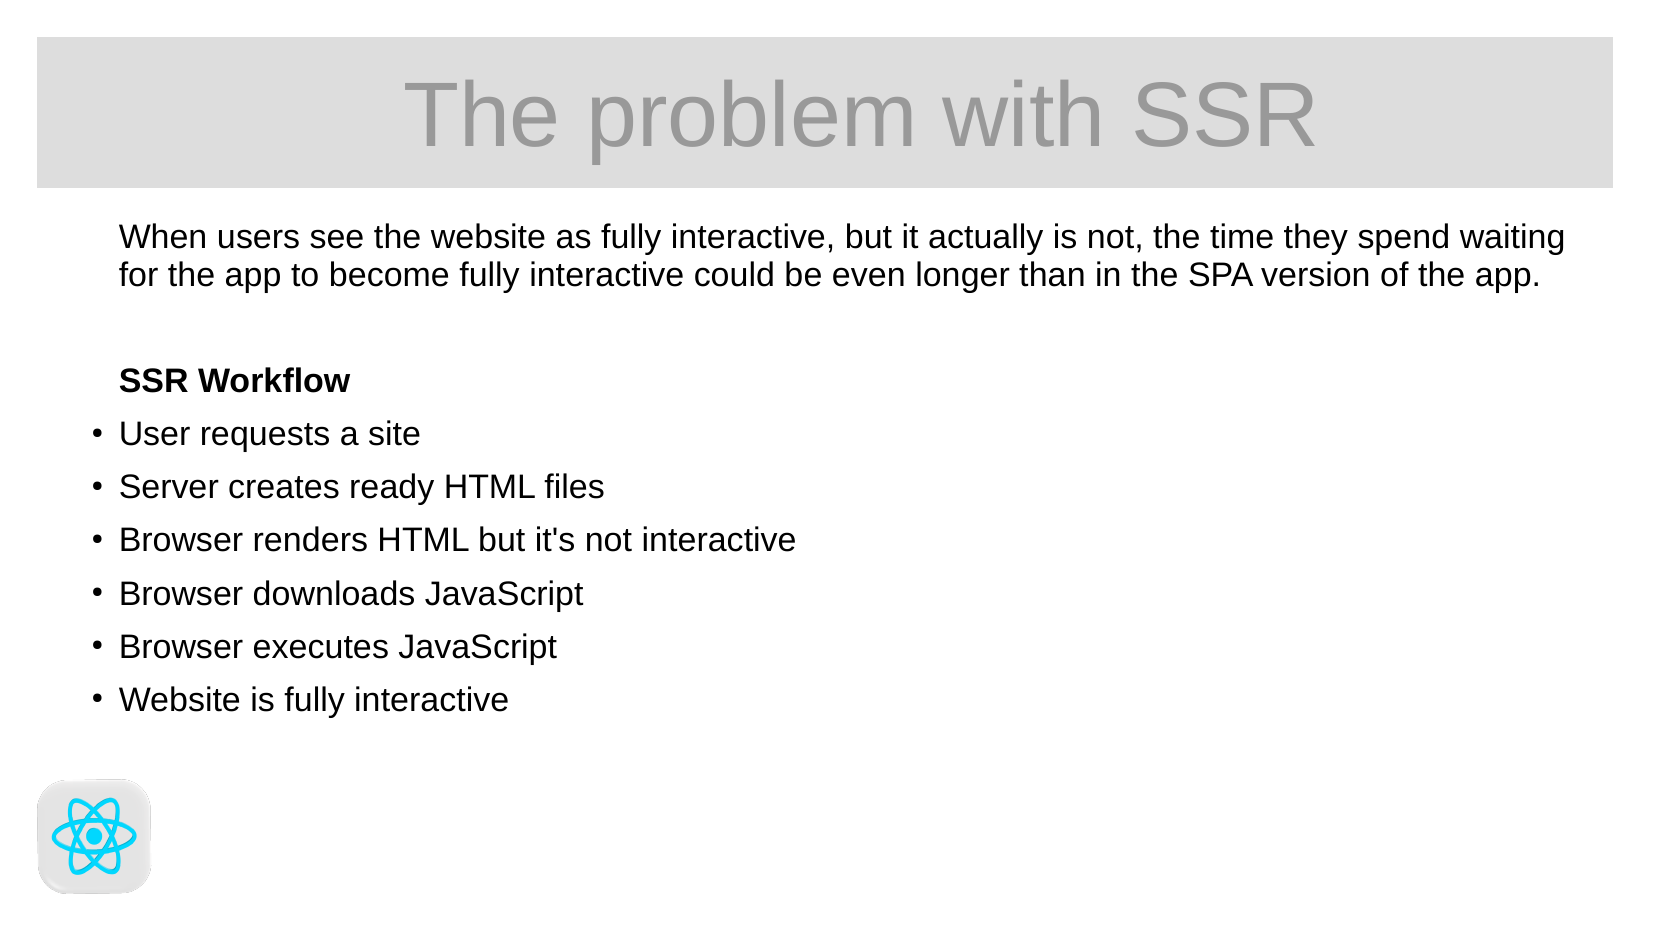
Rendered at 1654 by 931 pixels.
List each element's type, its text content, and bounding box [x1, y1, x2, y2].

picture [0, 742, 188, 931]
list When users see the website as fully interactive, but it actually is not, the time they spend waiting for the app to become fully interactive could be even longer than in the SPA version of the app. SSR Workflow User requests a site Server creates ready HTML files Browser renders HTML but it's not interactive Browser downloads JavaScript Browser executes JavaScript Website is fully interactive [82, 217, 1571, 758]
title The problem with SSR [82, 37, 1571, 193]
text_box [1571, 37, 1613, 188]
text_box [37, 37, 82, 188]
